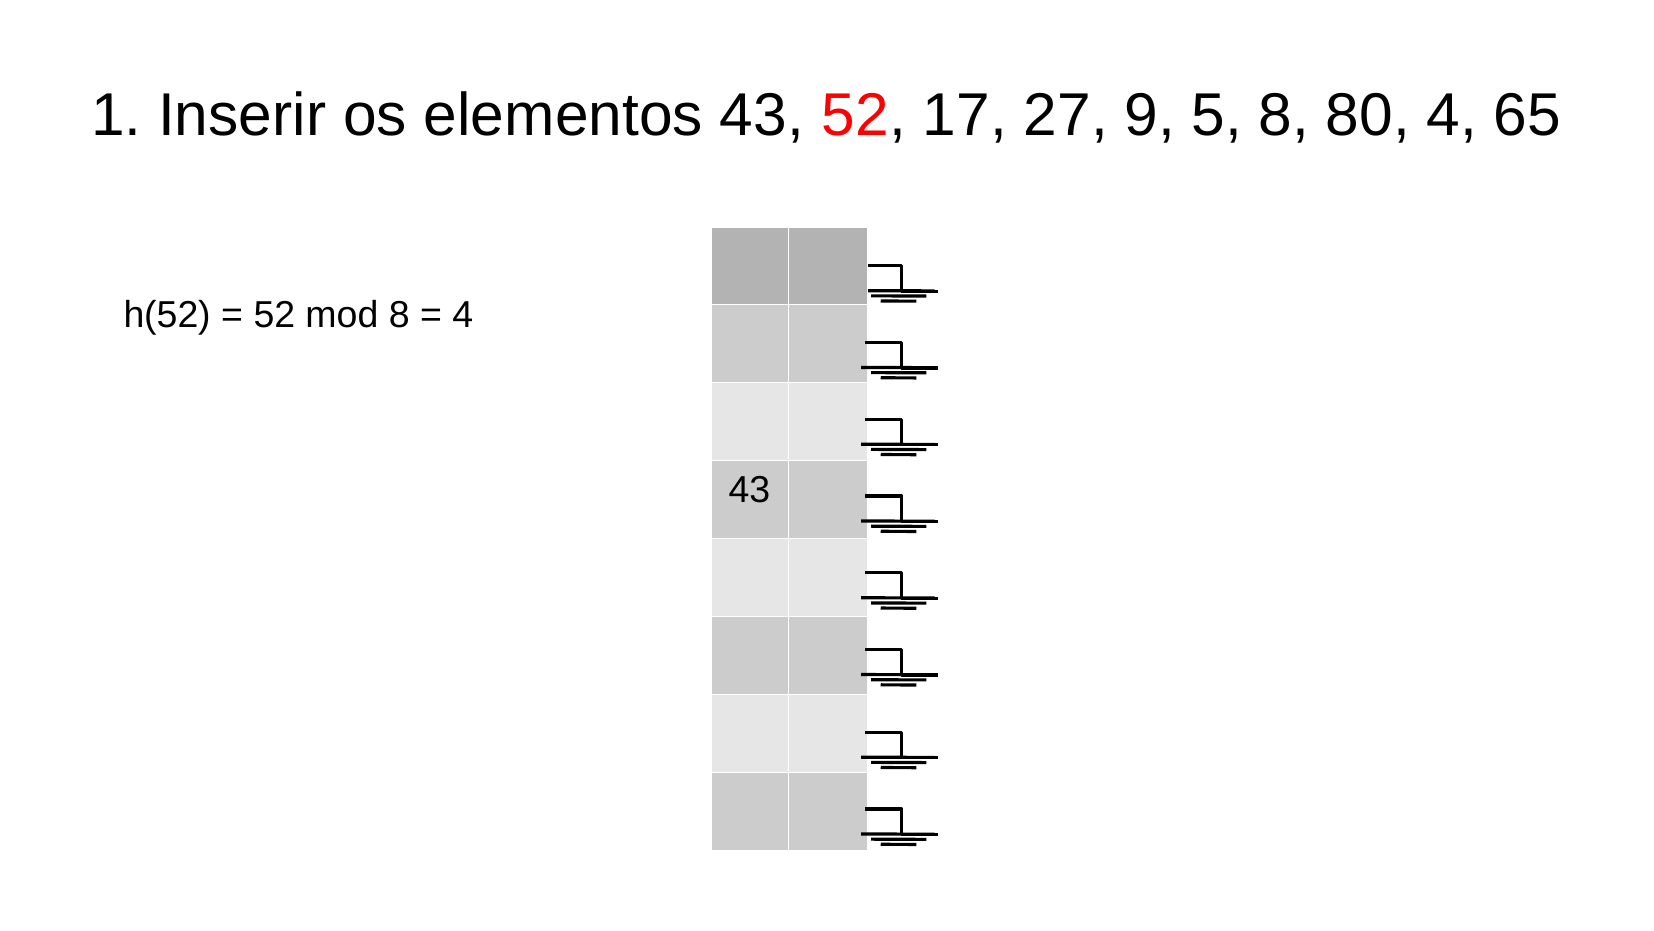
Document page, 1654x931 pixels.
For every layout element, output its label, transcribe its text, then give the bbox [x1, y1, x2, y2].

table_cell [789, 461, 867, 538]
table_cell [789, 383, 867, 460]
table_cell [789, 617, 867, 694]
table_header [789, 228, 867, 304]
table_cell [789, 305, 867, 382]
table_header [712, 228, 788, 304]
table_cell [712, 305, 788, 382]
table_cell [789, 539, 867, 616]
title 1. Inserir os elementos 43, 52, 17, 27, 9, 5, 8, 80, 4, 65 [82, 37, 1571, 193]
table_cell [789, 773, 867, 850]
table_cell [712, 383, 788, 460]
table_cell [789, 695, 867, 772]
table_cell [712, 617, 788, 694]
table_cell [712, 773, 788, 850]
table_cell [712, 539, 788, 616]
table_cell 43 [712, 461, 788, 538]
text_box h(52) = 52 mod 8 = 4 [108, 285, 489, 343]
table_cell [712, 695, 788, 772]
